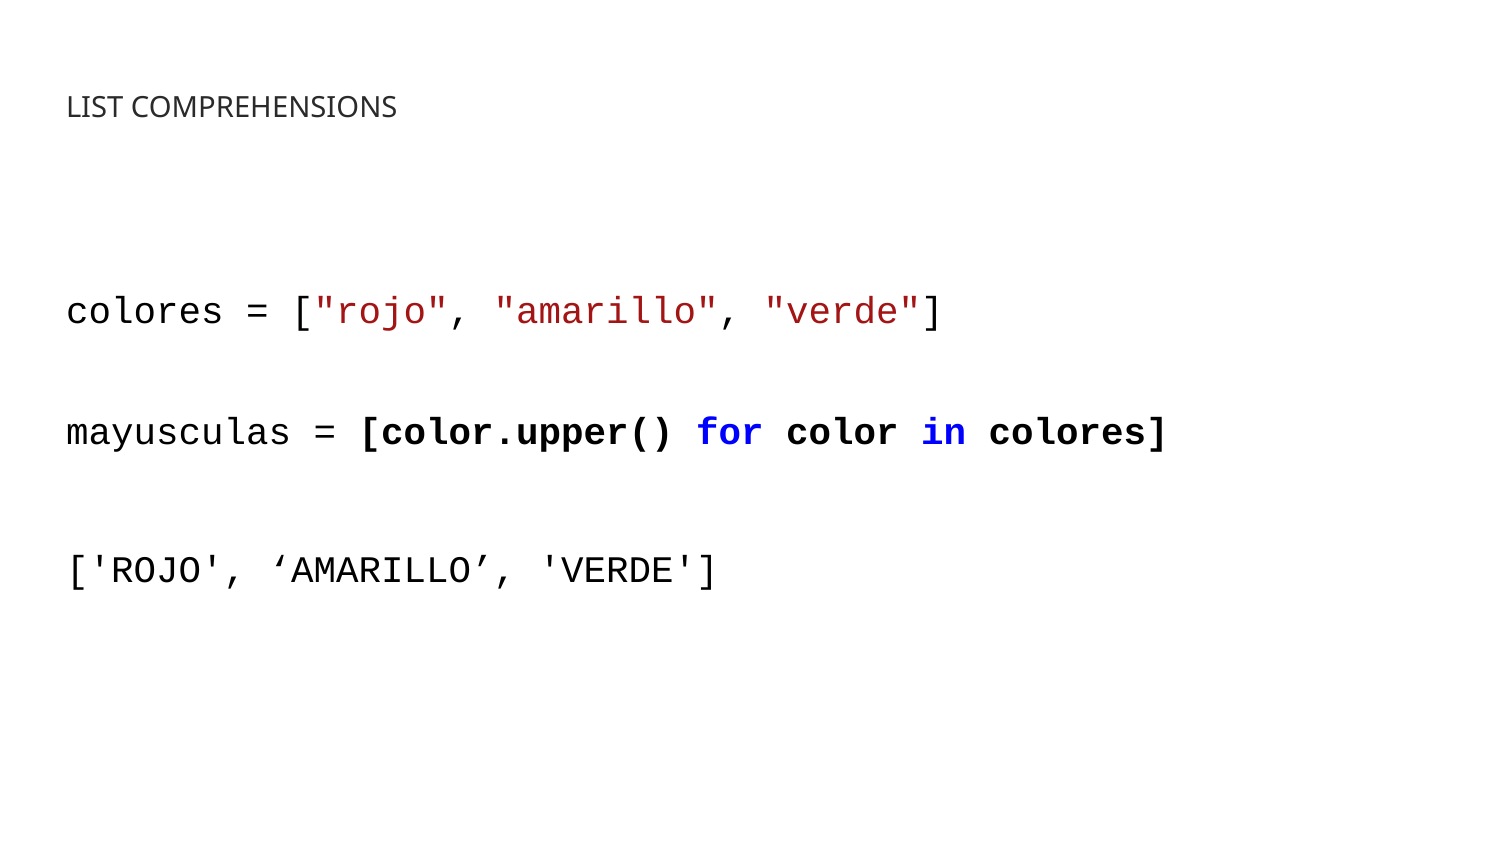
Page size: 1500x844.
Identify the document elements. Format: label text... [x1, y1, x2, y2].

title LIST COMPREHENSIONS [51, 72, 1449, 167]
list colores = ["rojo", "amarillo", "verde"] mayusculas = [color.upper() for color in colores] ['ROJO', ‘AMARILLO’, 'VERDE'] [51, 255, 1449, 760]
